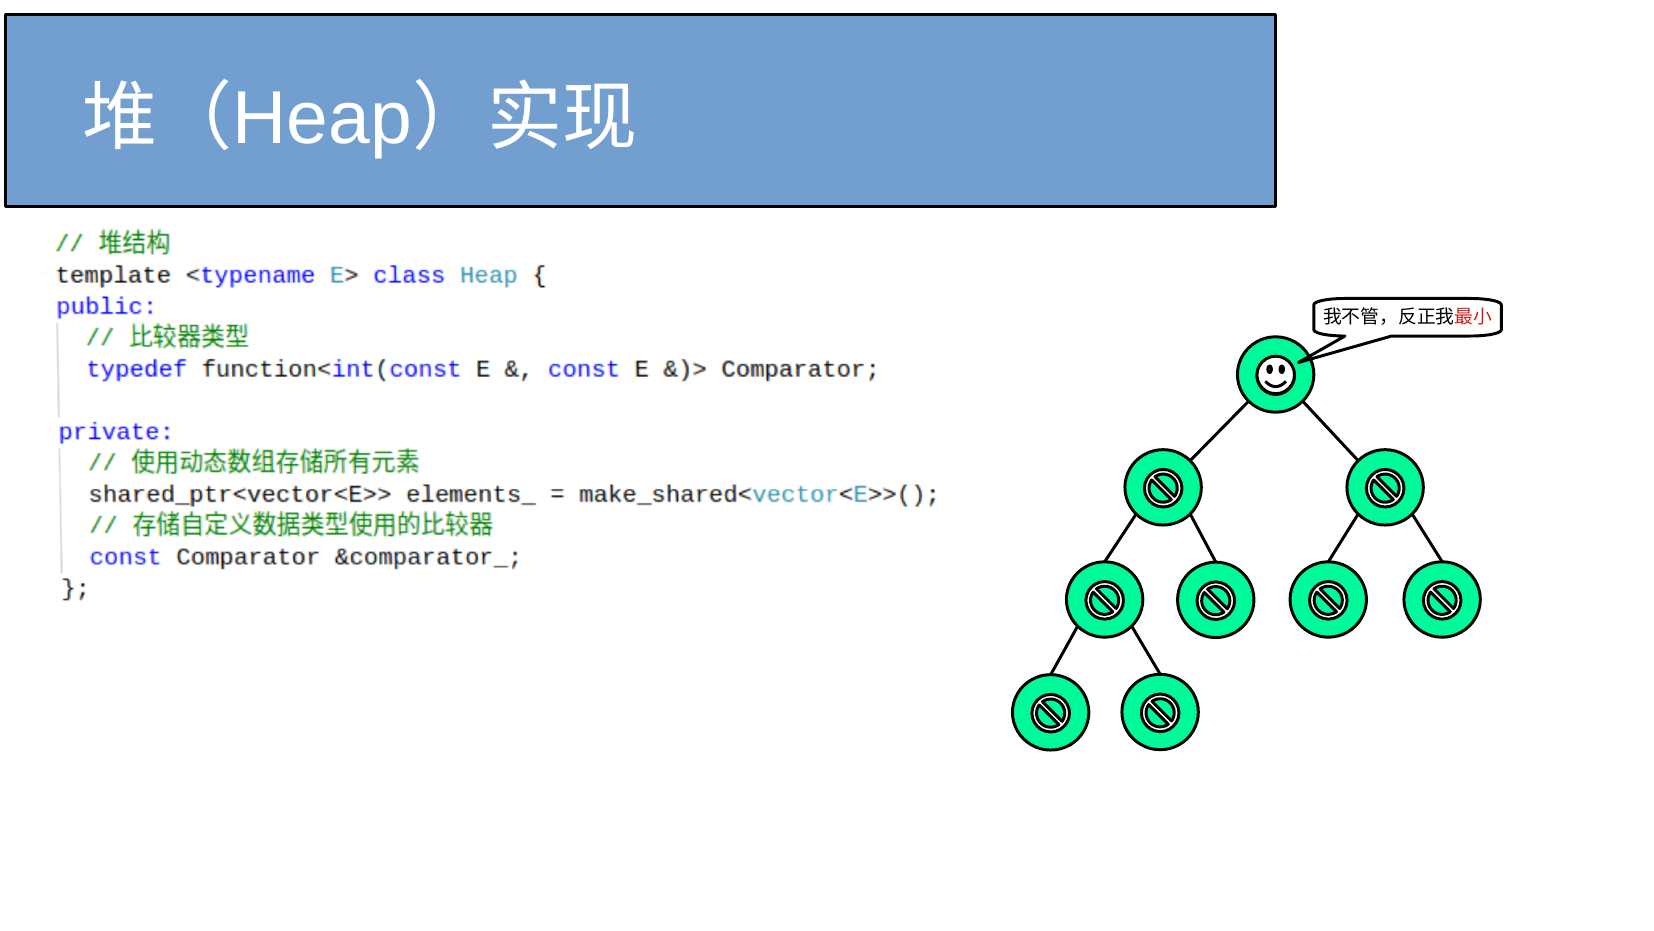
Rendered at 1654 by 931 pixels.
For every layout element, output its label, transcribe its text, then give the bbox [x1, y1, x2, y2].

title 堆（Heap）实现 [82, 44, 1235, 192]
text_box [1346, 449, 1424, 526]
text_box [1177, 562, 1254, 638]
picture [43, 225, 1013, 618]
text_box [1290, 561, 1367, 638]
text_box 我不管，反正我最小 [1298, 298, 1502, 363]
text_box [1237, 336, 1314, 413]
text_box [1012, 674, 1089, 751]
text_box [1066, 561, 1143, 638]
text_box [1124, 449, 1202, 526]
text_box [1121, 674, 1199, 750]
text_box [1403, 561, 1481, 638]
